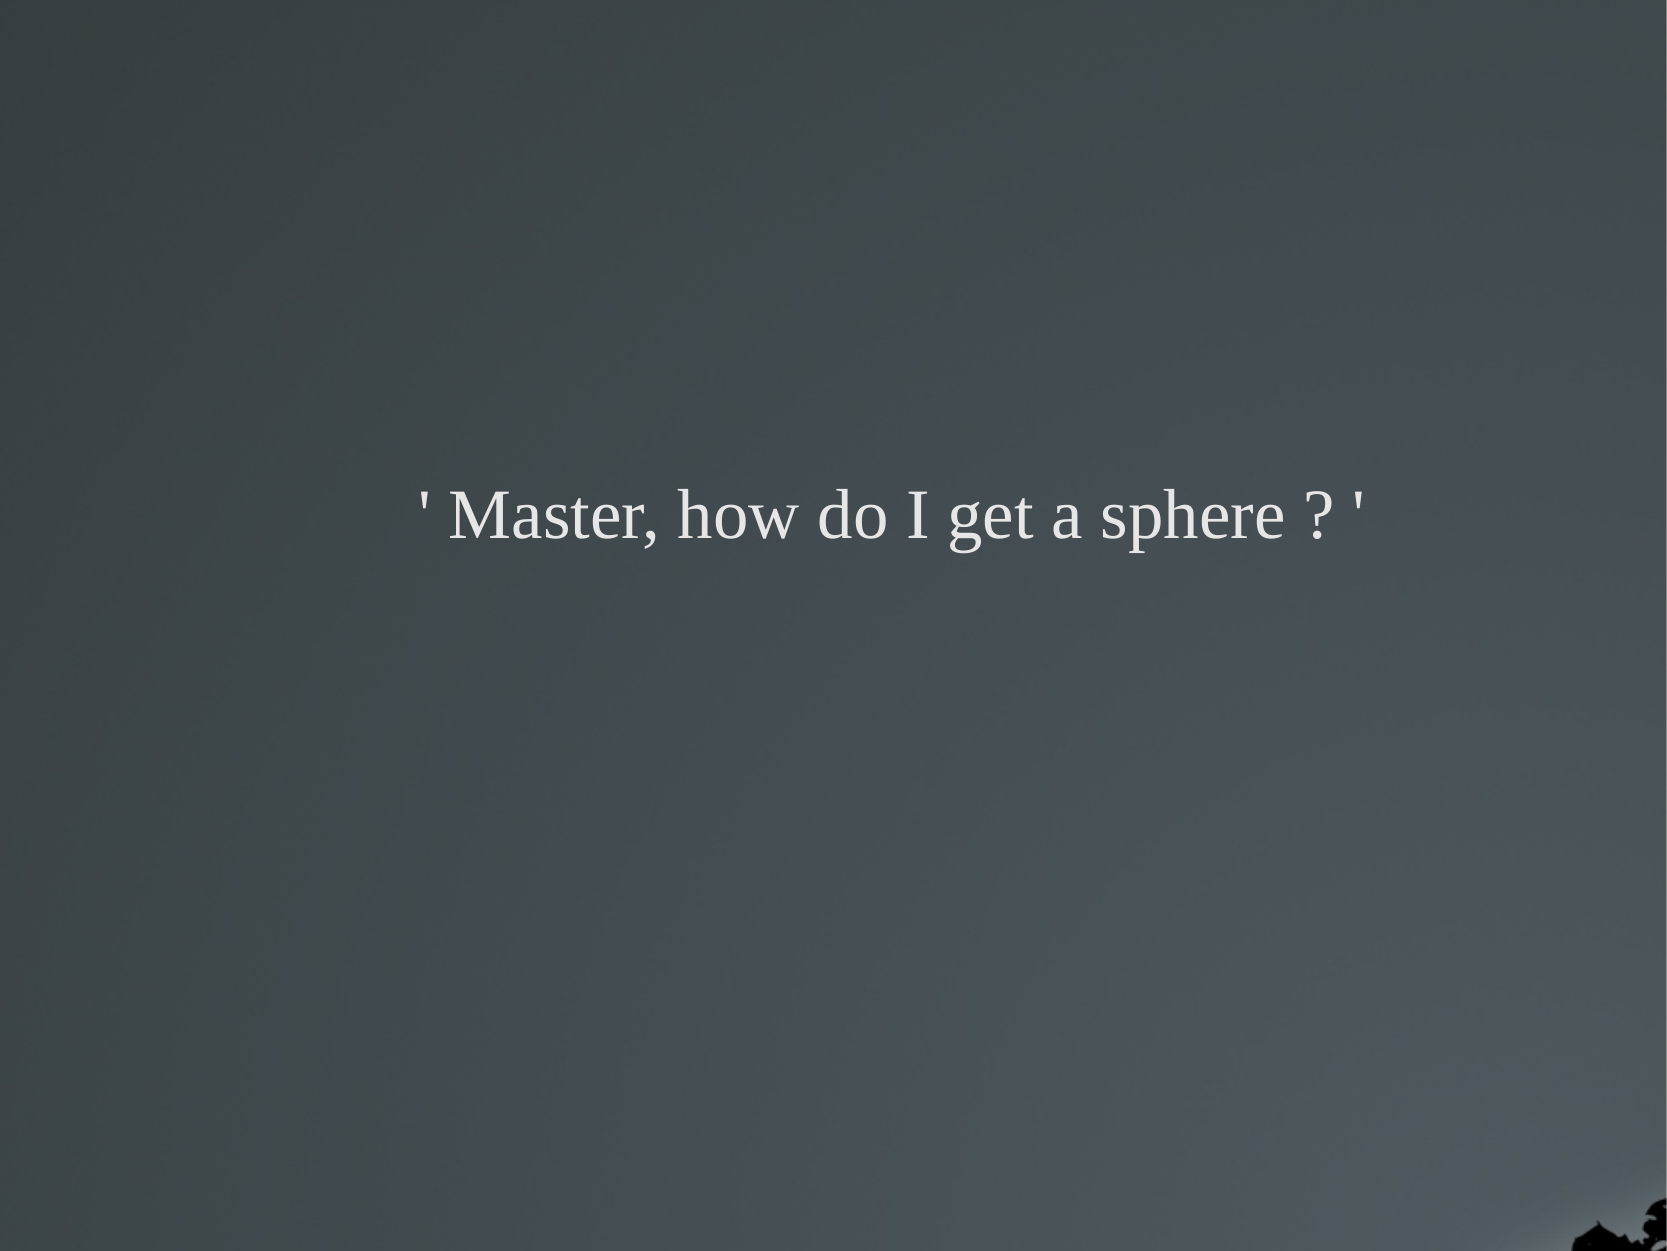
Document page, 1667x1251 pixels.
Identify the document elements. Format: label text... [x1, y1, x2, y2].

picture [0, 0, 1667, 1251]
list ' Master, how do I get a sphere ? ' [142, 471, 1607, 745]
